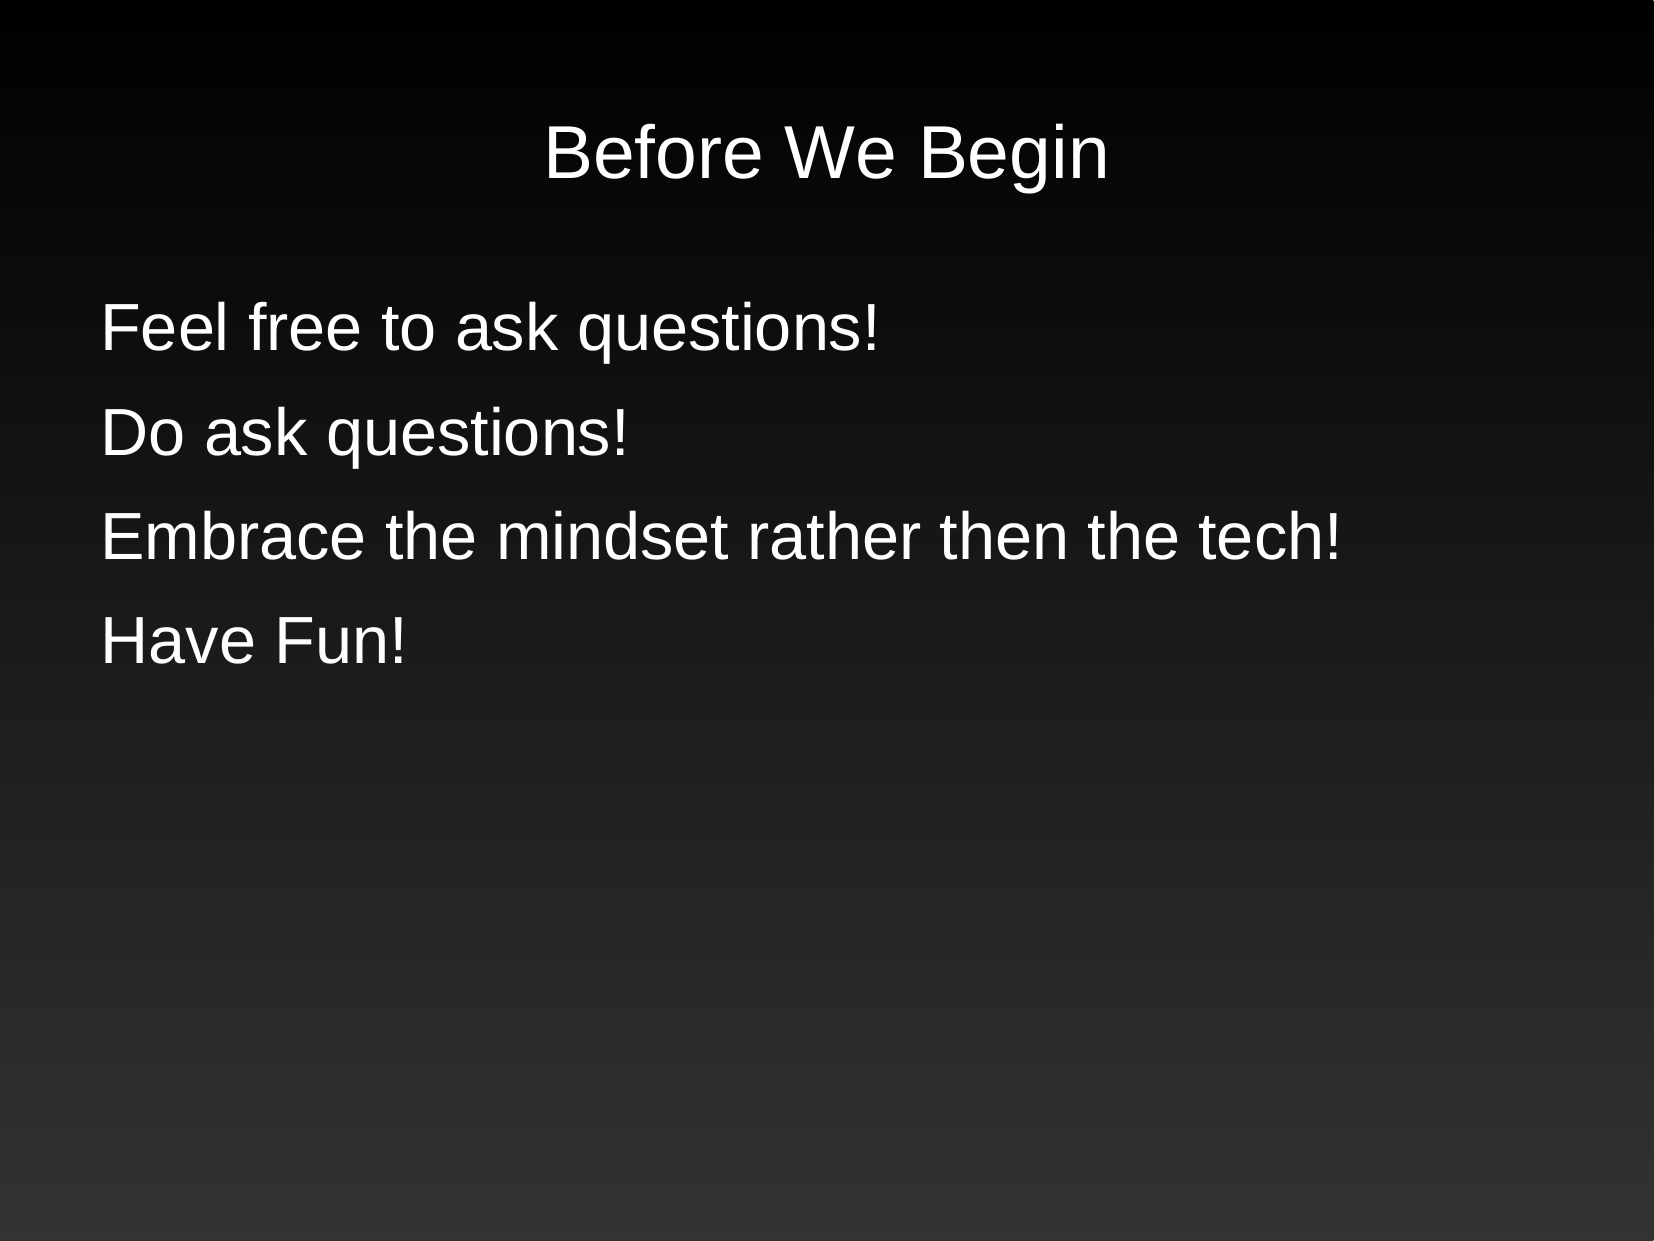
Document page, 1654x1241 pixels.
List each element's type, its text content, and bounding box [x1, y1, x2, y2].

title Before We Begin [82, 49, 1571, 257]
list Feel free to ask questions! Do ask questions! Embrace the mindset rather then the tech! Have Fun! [82, 290, 1571, 1109]
